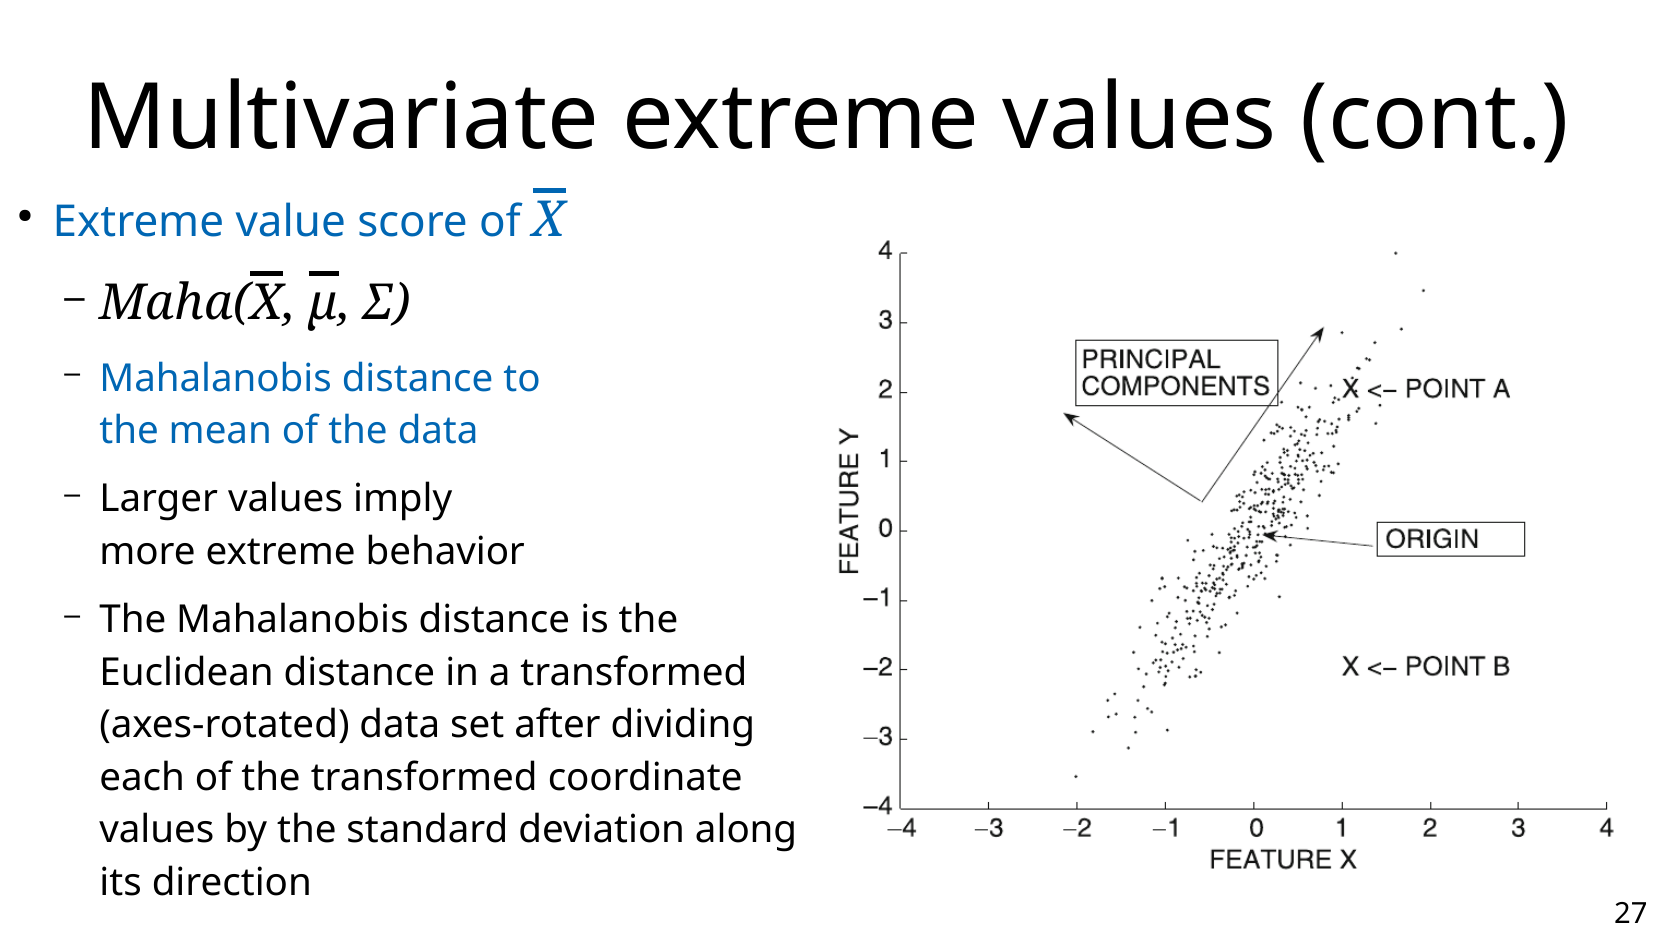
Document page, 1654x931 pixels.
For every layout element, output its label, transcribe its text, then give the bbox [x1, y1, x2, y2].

picture [822, 222, 1629, 886]
title Multivariate extreme values (cont.) [82, 1, 1571, 222]
list Extreme value score of X Maha(X, μ, Σ) Mahalanobis distance to the mean of the data Larger values imply more extreme behavior The Mahalanobis distance is the Euclidean distance in a transformed (axes-rotated) data set after dividing each of the transformed coordinate values by the standard deviation along its direction [5, 183, 826, 908]
